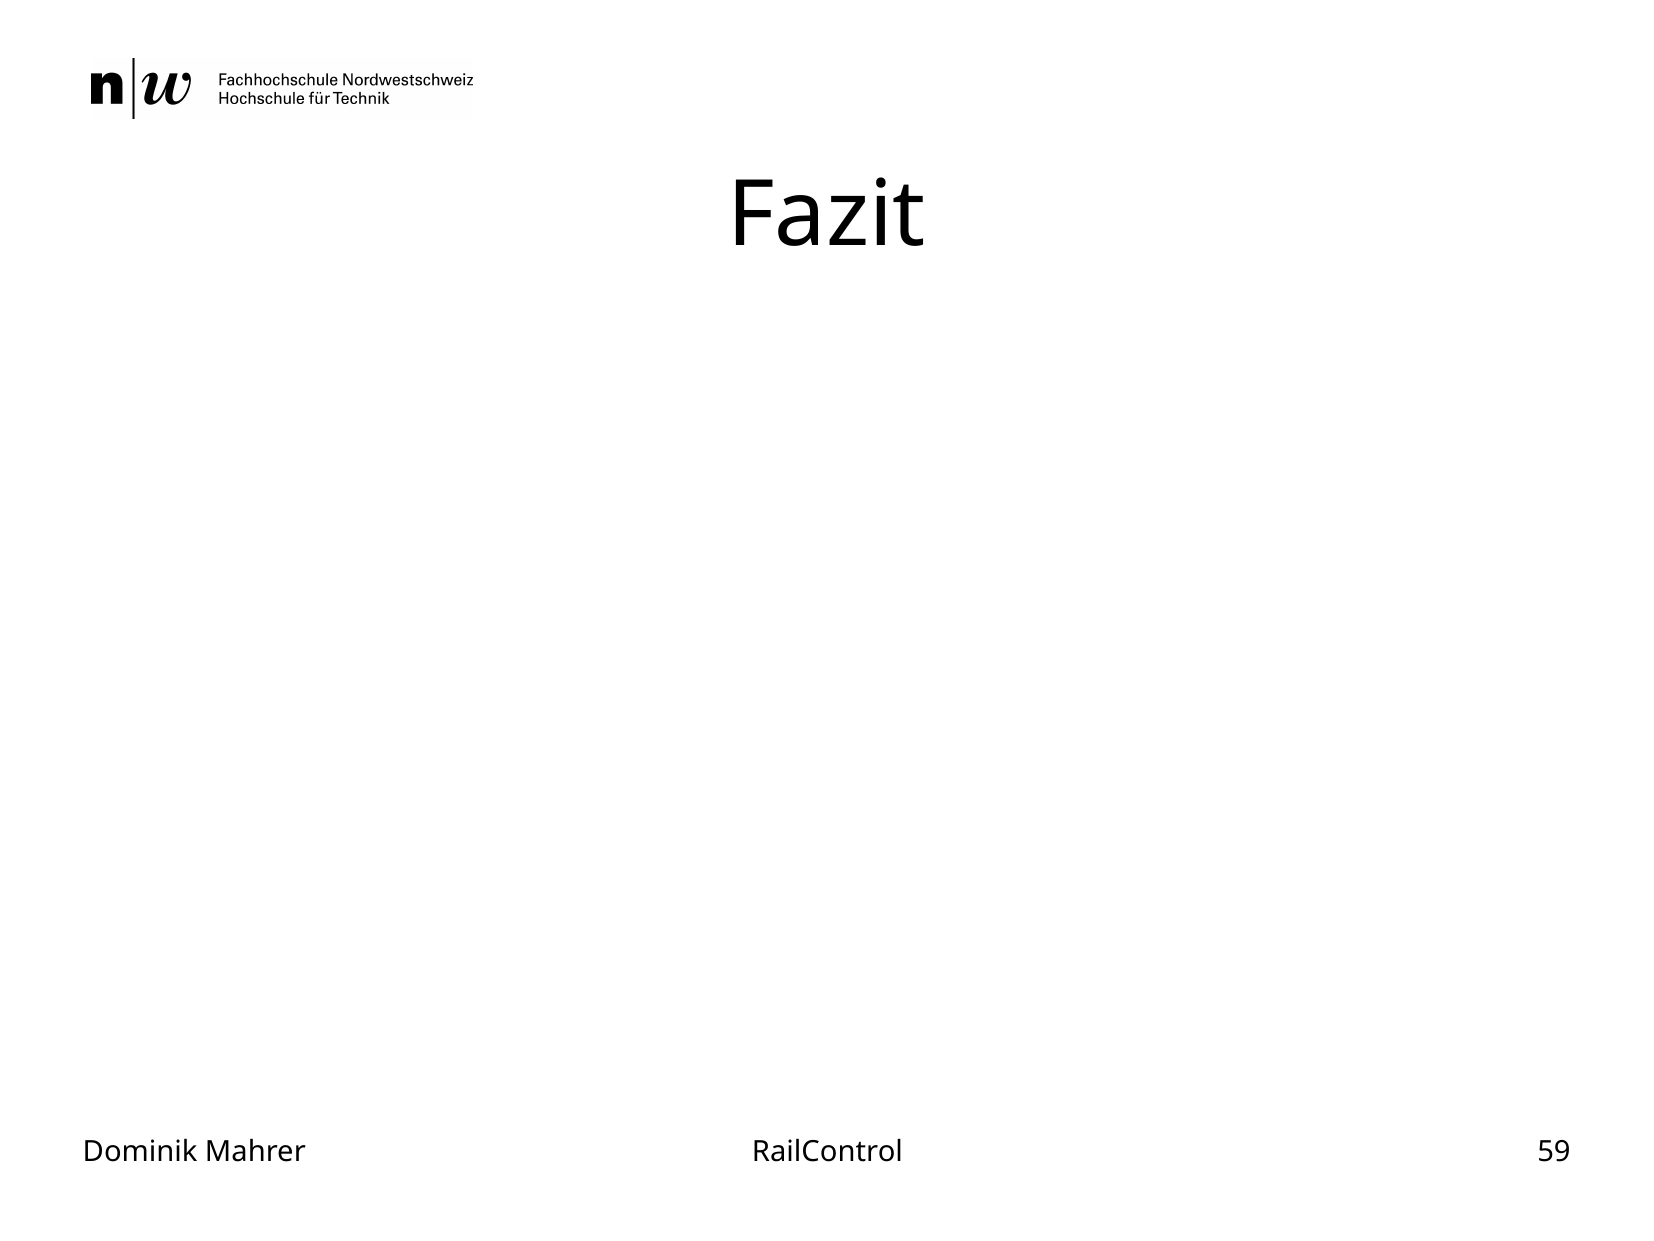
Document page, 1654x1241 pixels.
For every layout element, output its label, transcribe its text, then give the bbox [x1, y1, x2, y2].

title Fazit [82, 153, 1571, 267]
picture [91, 58, 473, 119]
